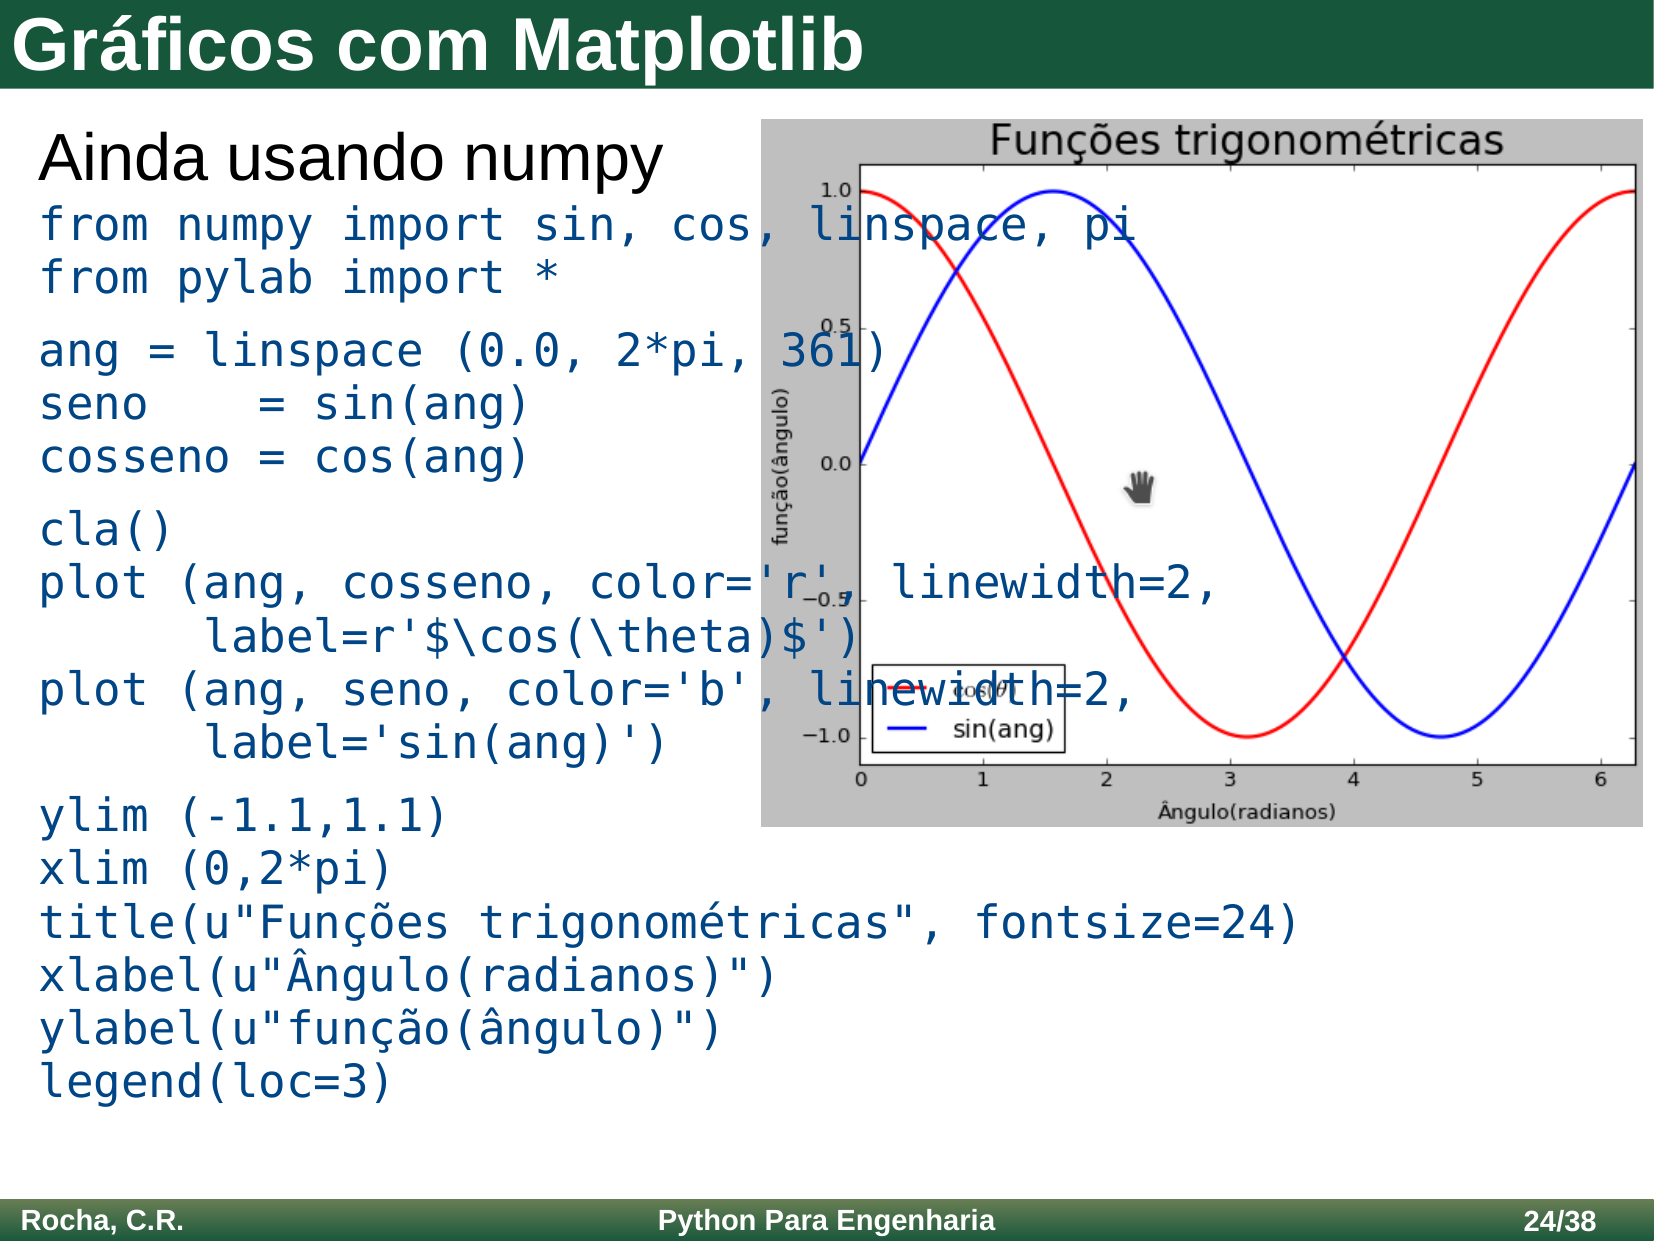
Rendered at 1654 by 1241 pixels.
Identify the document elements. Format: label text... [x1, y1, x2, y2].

title Gráficos com Matplotlib [11, 0, 1625, 89]
picture [762, 119, 1643, 827]
text_box Ainda usando numpy [23, 112, 762, 202]
text_box from numpy import sin, cos, linspace, pi from pylab import * ang = linspace (0.0, 2*pi, 361) seno = sin(ang) cosseno = cos(ang) cla() plot (ang, cosseno, color='r', linewidth=2, label=r'$\cos(\theta)$') plot (ang, seno, color='b', linewidth=2, label='sin(ang)') ylim (-1.1,1.1) xlim (0,2*pi) title(u"Funções trigonométricas", fontsize=24) xlabel(u"Ângulo(radianos)") ylabel(u"função(ângulo)") legend(loc=3) [23, 190, 1359, 1223]
